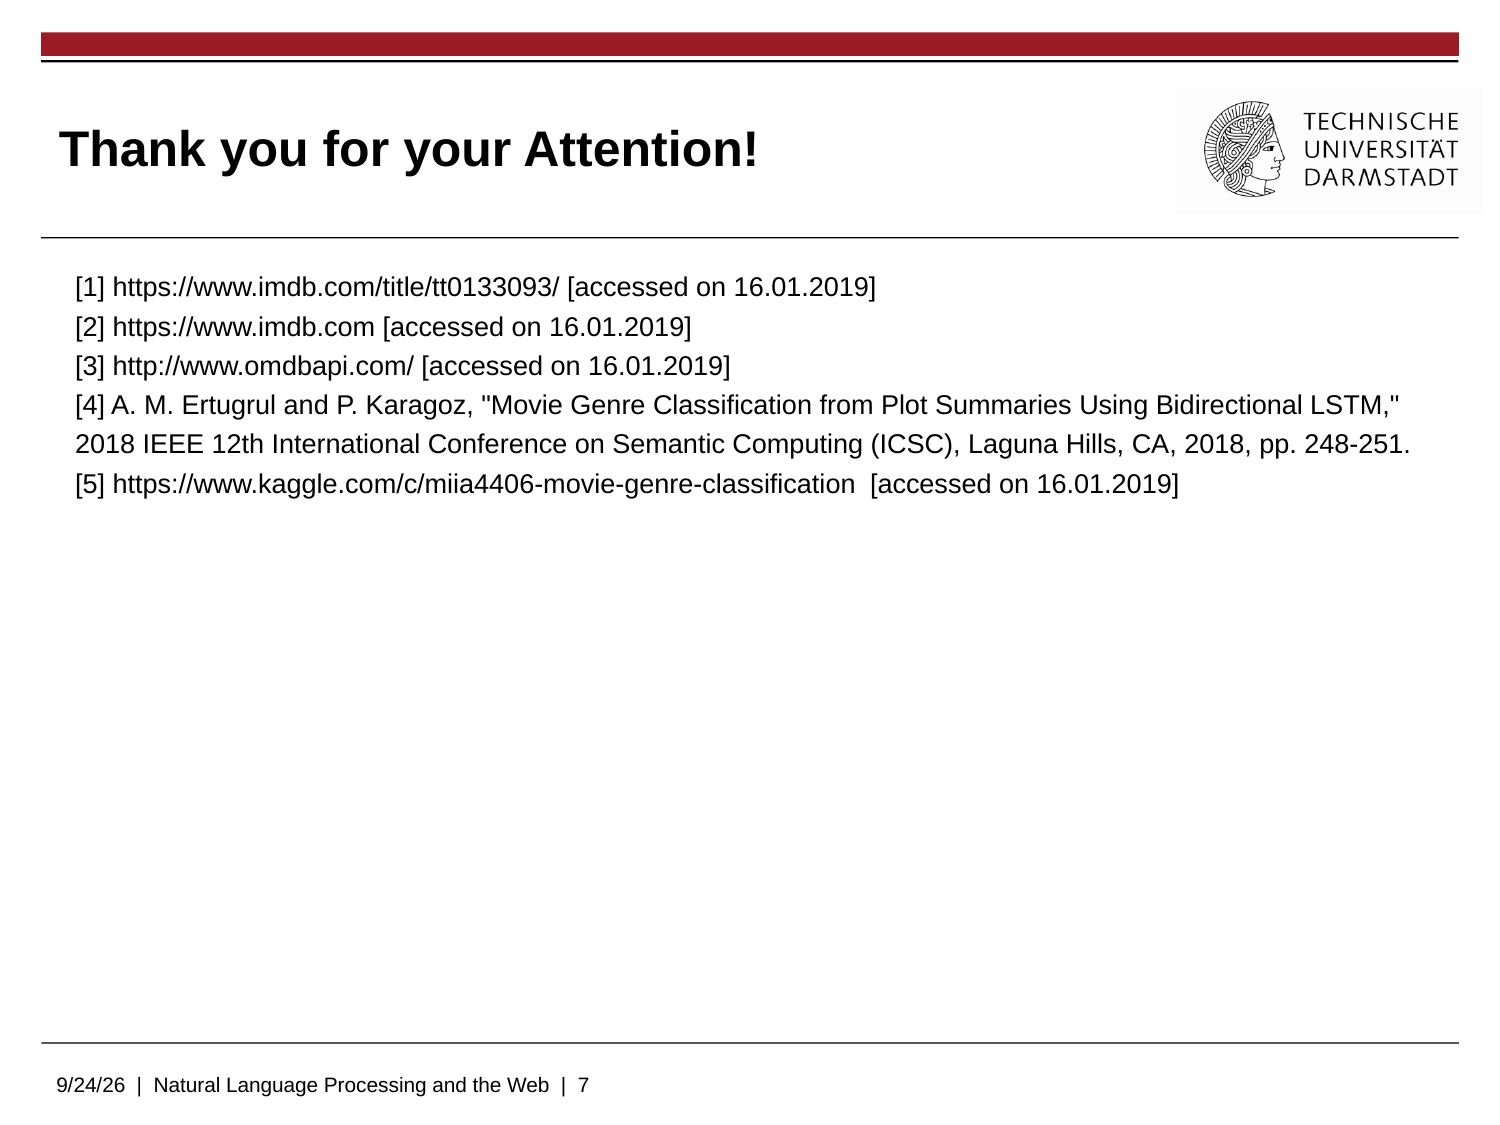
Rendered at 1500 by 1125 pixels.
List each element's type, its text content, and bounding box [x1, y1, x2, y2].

list [1] https://www.imdb.com/title/tt0133093/ [accessed on 16.01.2019] [2] https://www.imdb.com [accessed on 16.01.2019] [3] http://www.omdbapi.com/ [accessed on 16.01.2019] [4] A. M. Ertugrul and P. Karagoz, "Movie Genre Classification from Plot Summaries Using Bidirectional LSTM," 2018 IEEE 12th International Conference on Semantic Computing (ICSC), Laguna Hills, CA, 2018, pp. 248-251. [5] https://www.kaggle.com/c/miia4406-movie-genre-classification [accessed on 16.01.2019] [75, 263, 1425, 916]
picture [1175, 84, 1483, 214]
title Thank you for your Attention! [58, 80, 1149, 218]
